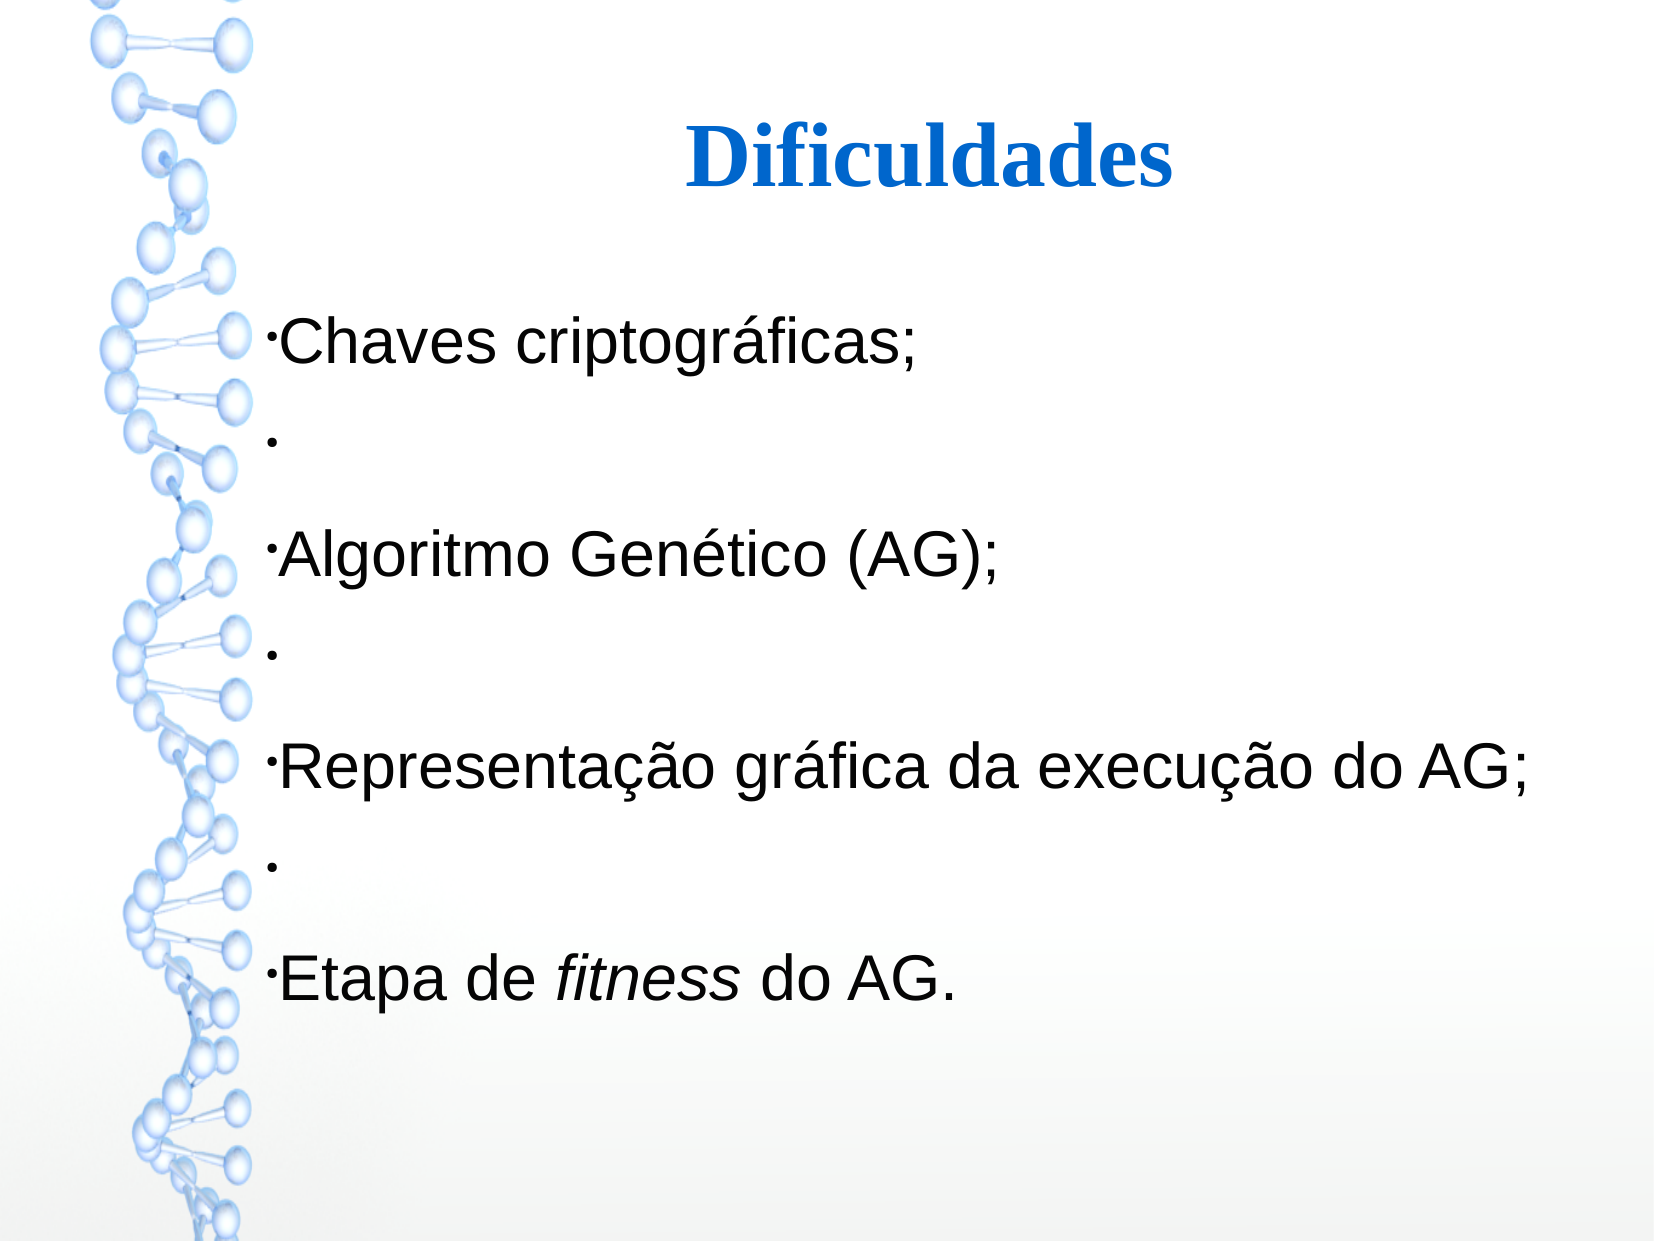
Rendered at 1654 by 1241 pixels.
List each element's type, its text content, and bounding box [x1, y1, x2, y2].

list Chaves criptográficas; Algoritmo Genético (AG); Representação gráfica da execução do AG; Etapa de fitness do AG. [265, 299, 1595, 1019]
title Dificuldades [265, 47, 1595, 252]
